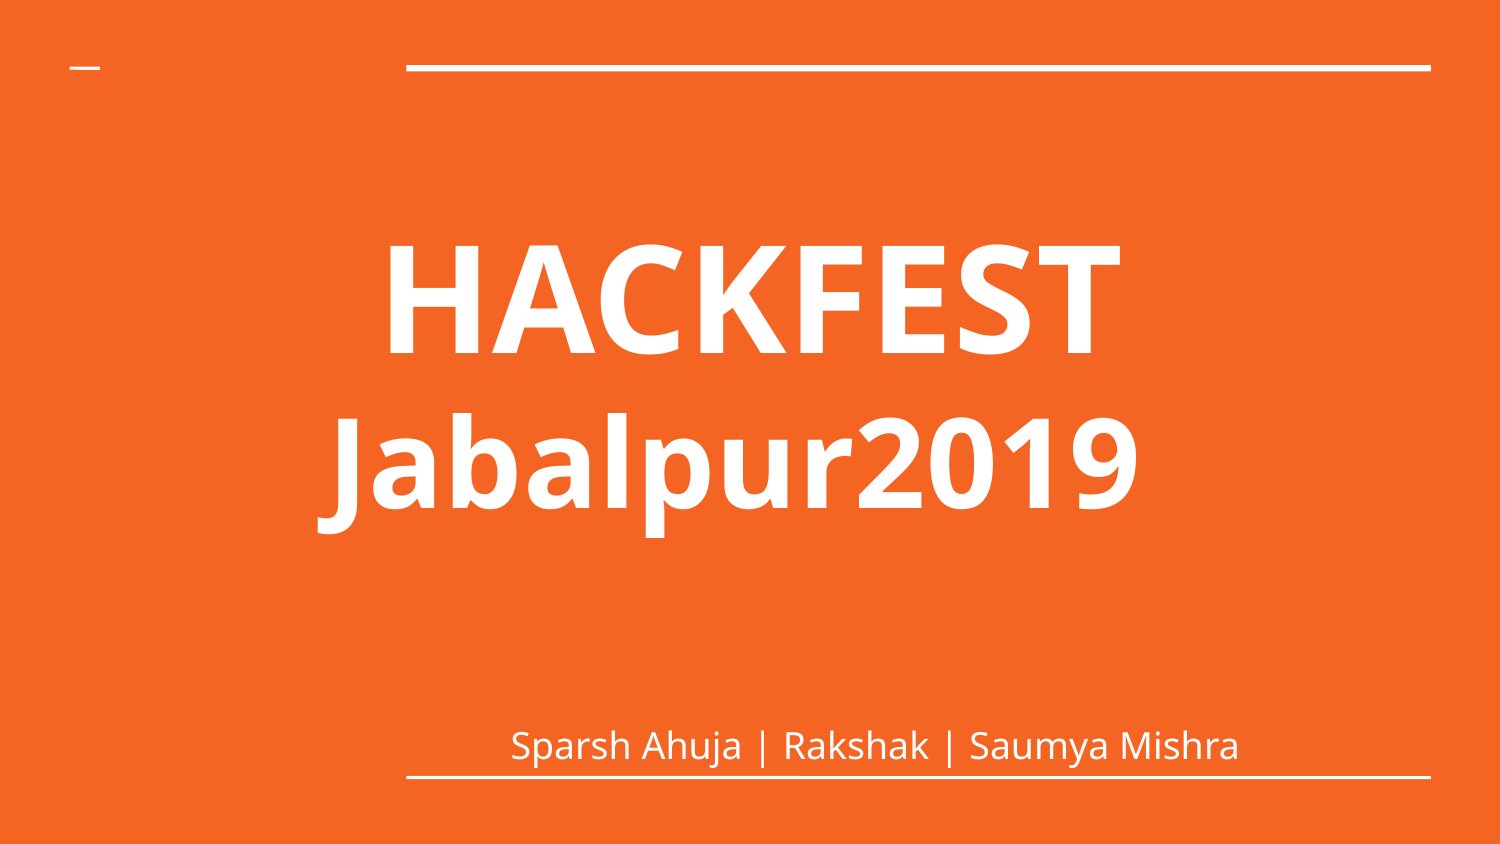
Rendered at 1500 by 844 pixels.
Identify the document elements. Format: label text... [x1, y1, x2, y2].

subtitle Sparsh Ahuja | Rakshak | Saumya Mishra [142, 623, 1500, 827]
title HACKFEST Jabalpur2019 [0, 188, 1500, 598]
